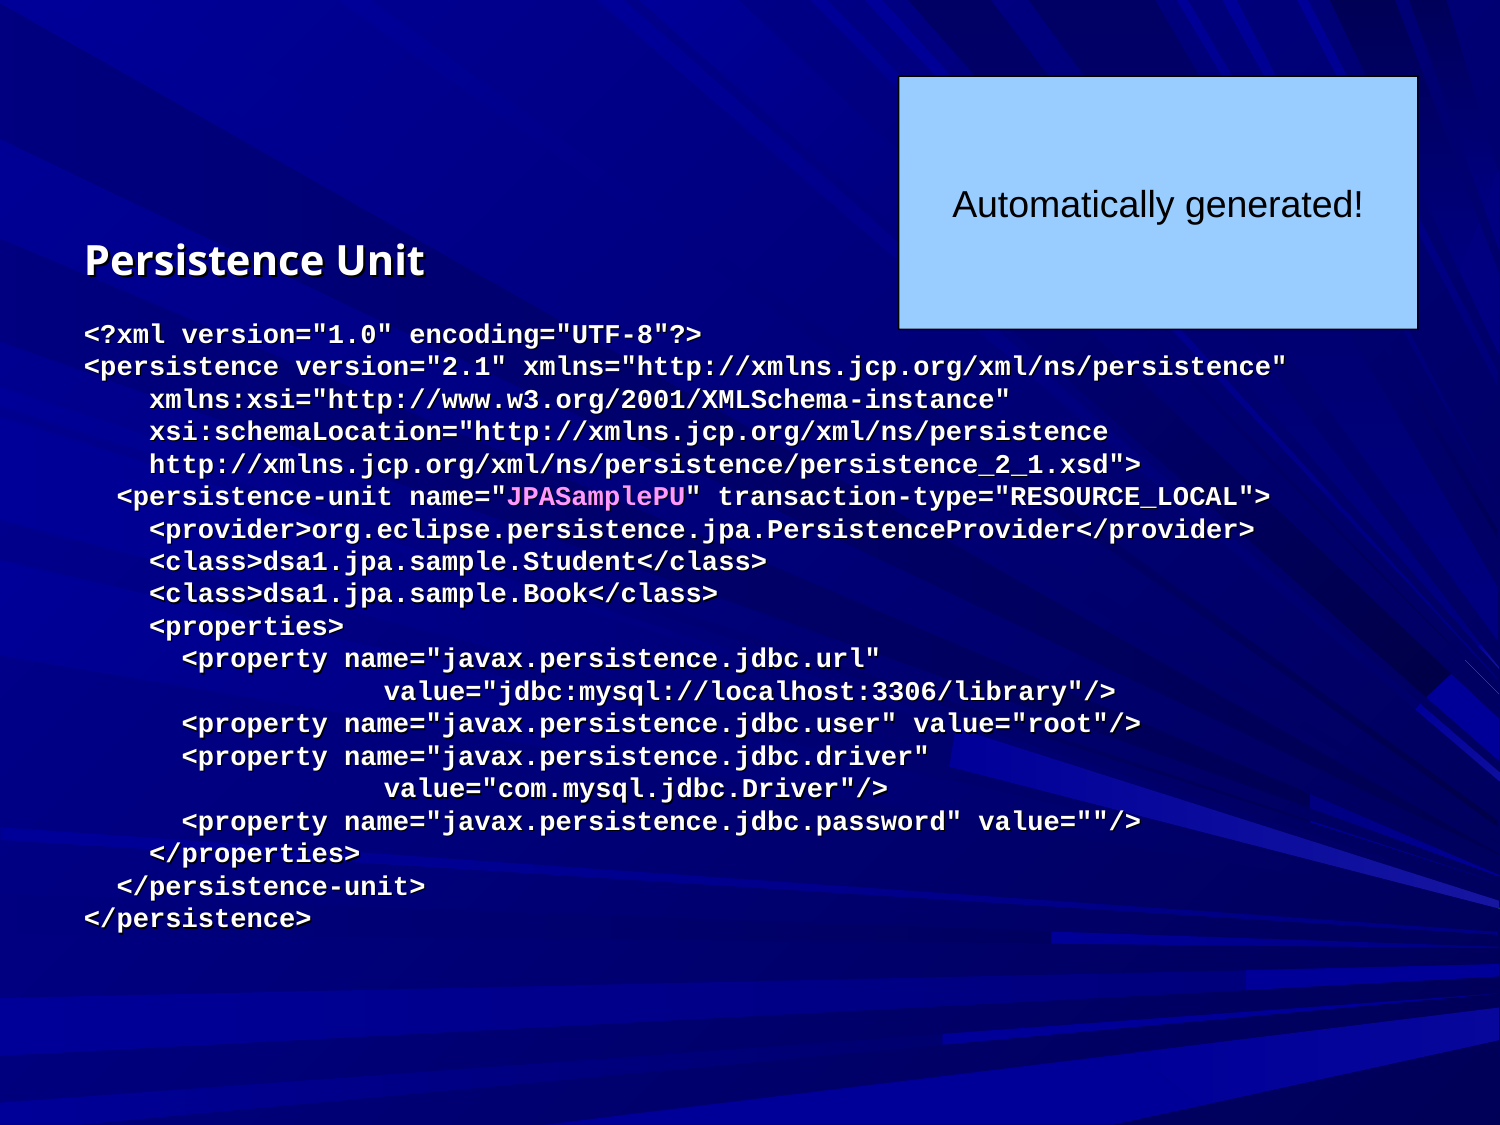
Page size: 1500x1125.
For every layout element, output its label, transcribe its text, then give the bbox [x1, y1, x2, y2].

title Persistence Unit <?xml version="1.0" encoding="UTF-8"?> <persistence version="2.1" xmlns="http://xmlns.jcp.org/xml/ns/persistence" xmlns:xsi="http://www.w3.org/2001/XMLSchema-instance" xsi:schemaLocation="http://xmlns.jcp.org/xml/ns/persistence http://xmlns.jcp.org/xml/ns/persistence/persistence_2_1.xsd"> <persistence-unit name="JPASamplePU" transaction-type="RESOURCE_LOCAL"> <provider>org.eclipse.persistence.jpa.PersistenceProvider</provider> <class>dsa1.jpa.sample.Student</class> <class>dsa1.jpa.sample.Book</class> <properties> <property name="javax.persistence.jdbc.url" value="jdbc:mysql://localhost:3306/library"/> <property name="javax.persistence.jdbc.user" value="root"/> <property name="javax.persistence.jdbc.driver" value="com.mysql.jdbc.Driver"/> <property name="javax.persistence.jdbc.password" value=""/> </properties> </persistence-unit> </persistence> [69, 175, 1420, 974]
text_box Automatically generated! [898, 76, 1418, 330]
